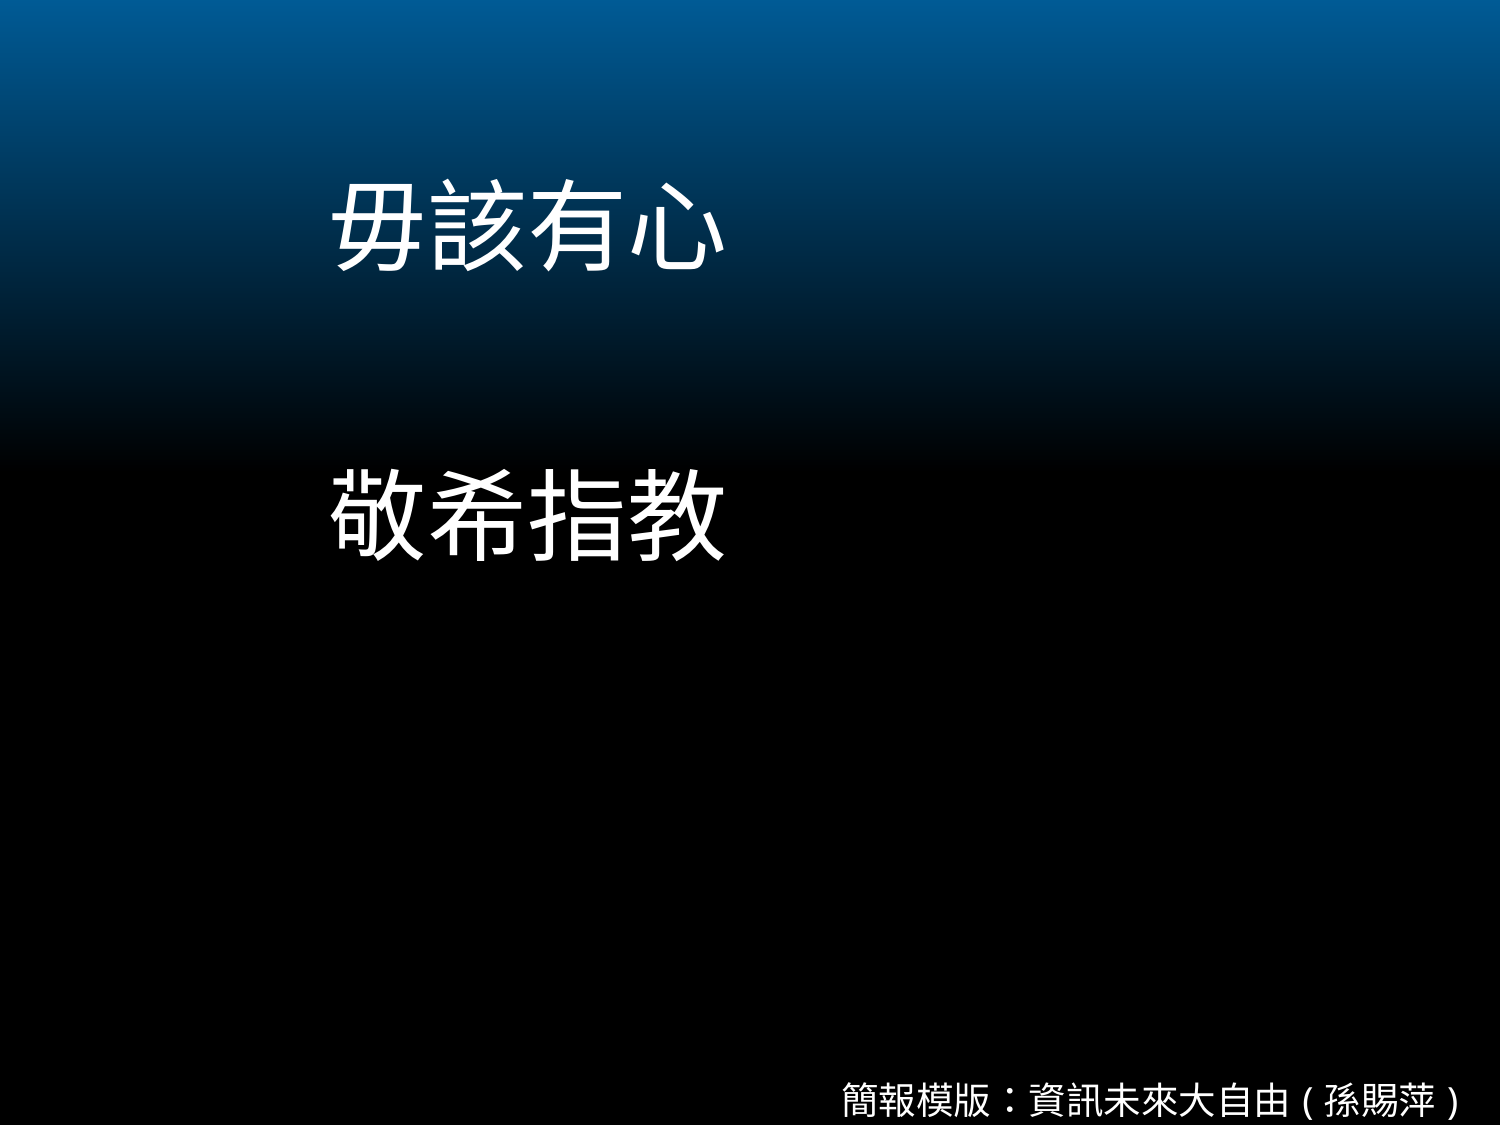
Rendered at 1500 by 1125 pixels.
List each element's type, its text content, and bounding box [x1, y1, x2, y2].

text_box 簡報模版：資訊未來大自由(孫賜萍) [826, 1062, 1500, 1125]
title 毋該有心 敬希指教 [312, 135, 768, 595]
